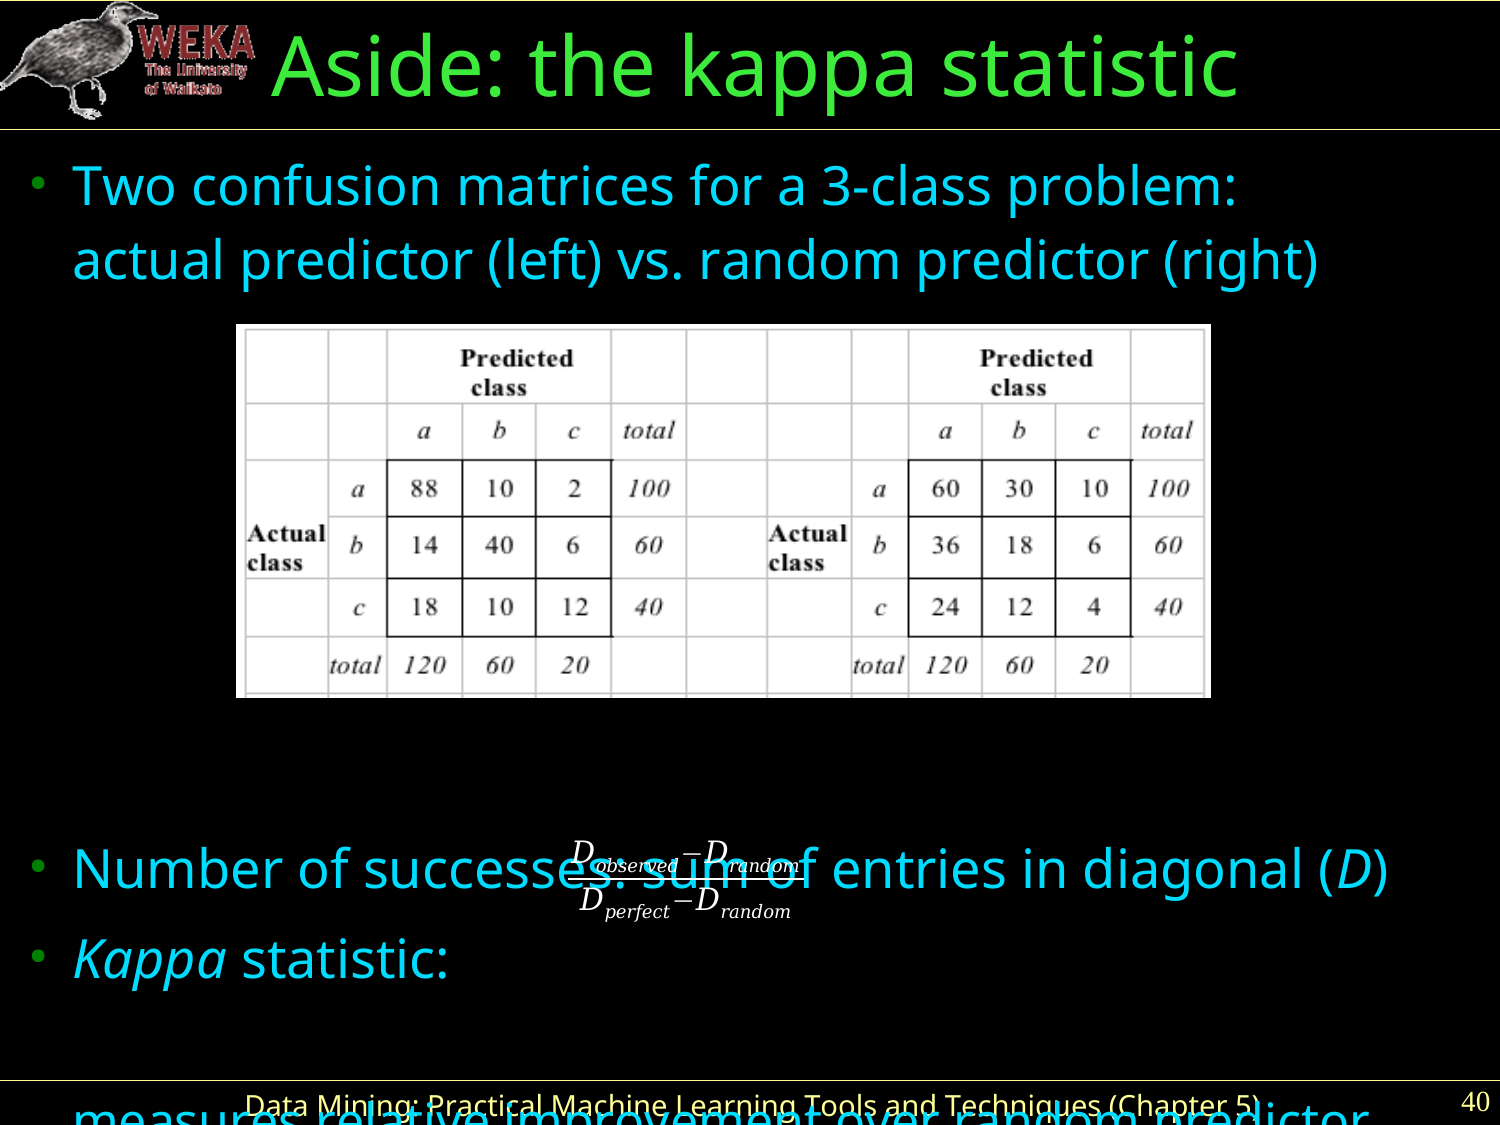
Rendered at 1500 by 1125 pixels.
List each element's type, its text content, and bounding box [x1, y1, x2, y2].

picture [236, 324, 1211, 698]
chart [561, 834, 812, 923]
list Two confusion matrices for a 3-class problem: actual predictor (left) vs. random predictor (right) Number of successes: sum of entries in diagonal (D) Kappa statistic: measures relative improvement over random predictor [29, 147, 1477, 1064]
title Aside: the kappa statistic [353, 0, 1429, 147]
picture [0, 1, 266, 129]
